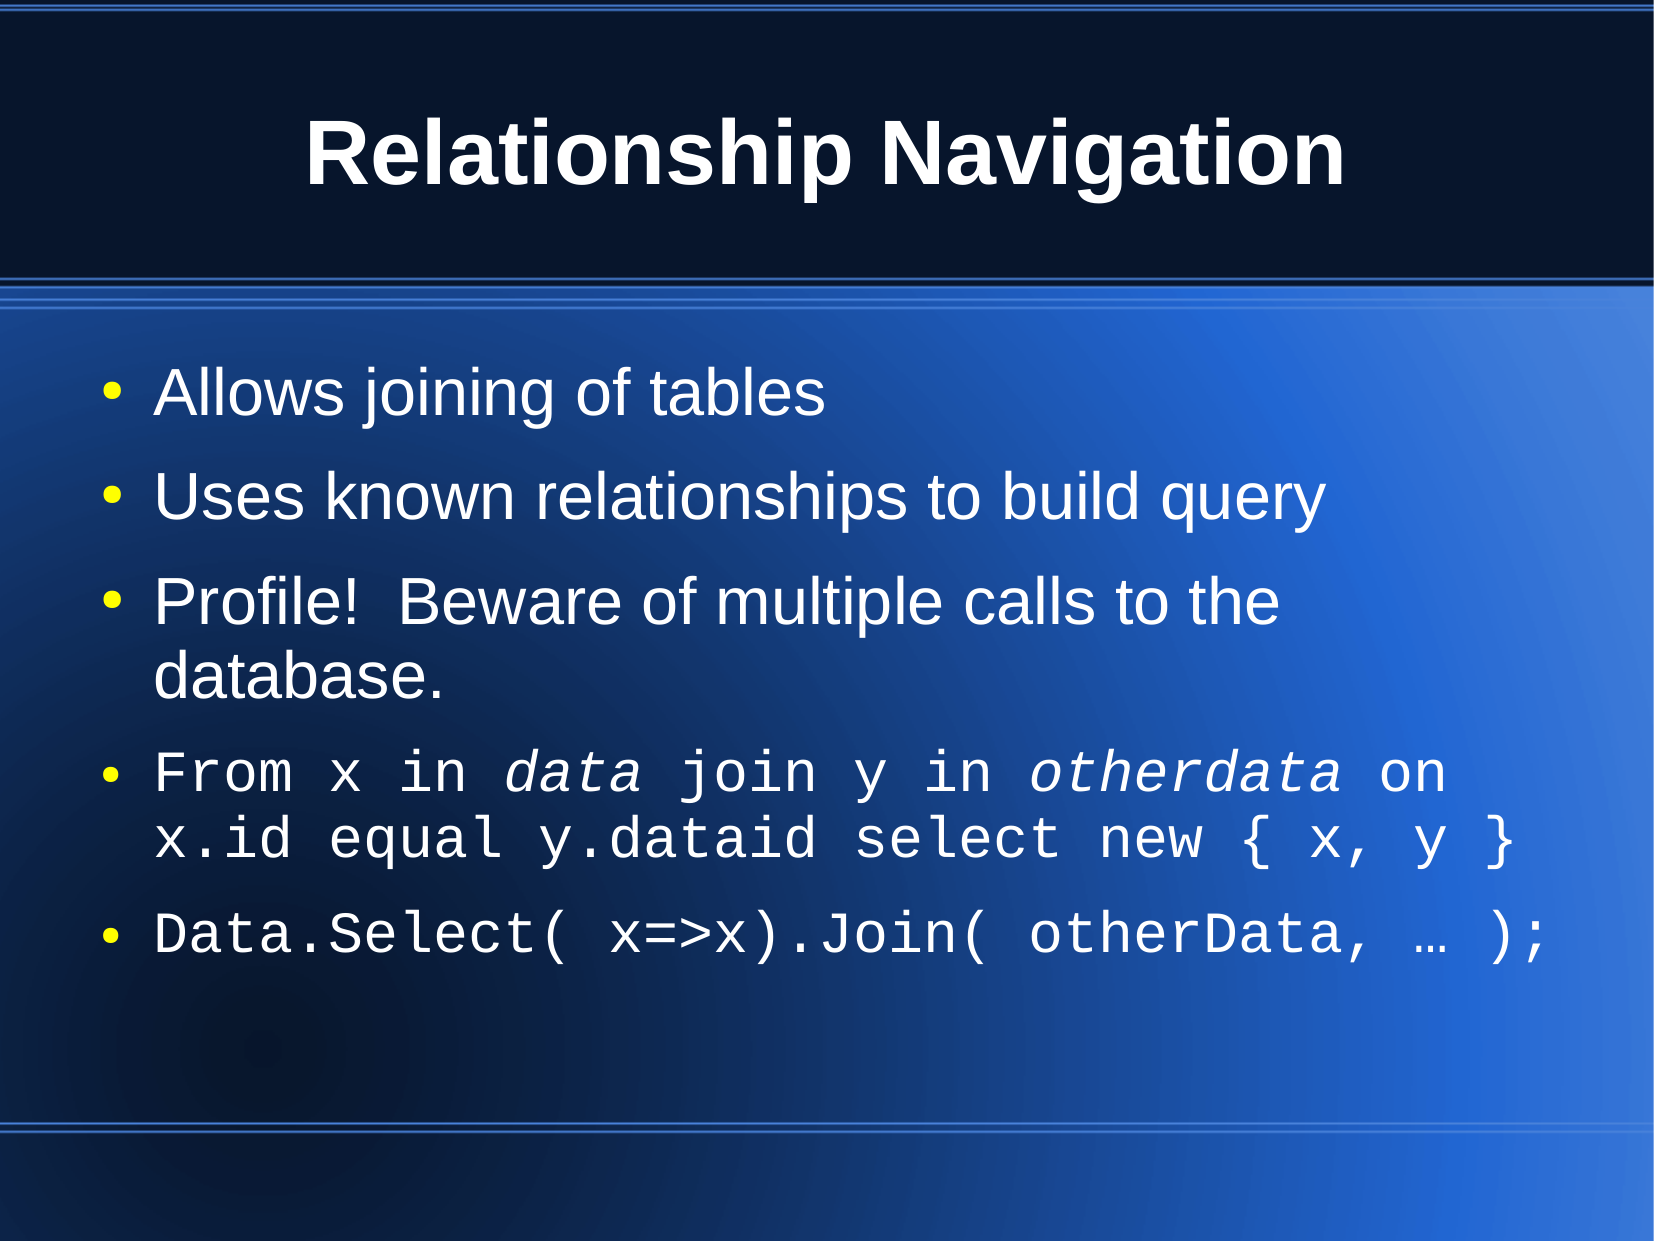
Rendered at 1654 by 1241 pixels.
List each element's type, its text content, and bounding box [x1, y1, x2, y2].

picture [0, 0, 1654, 1241]
list Allows joining of tables Uses known relationships to build query Profile! Beware of multiple calls to the database. From x in data join y in otherdata on x.id equal y.dataid select new { x, y } Data.Select( x=>x).Join( otherData, … ); [82, 355, 1571, 1066]
title Relationship Navigation [82, 49, 1571, 257]
